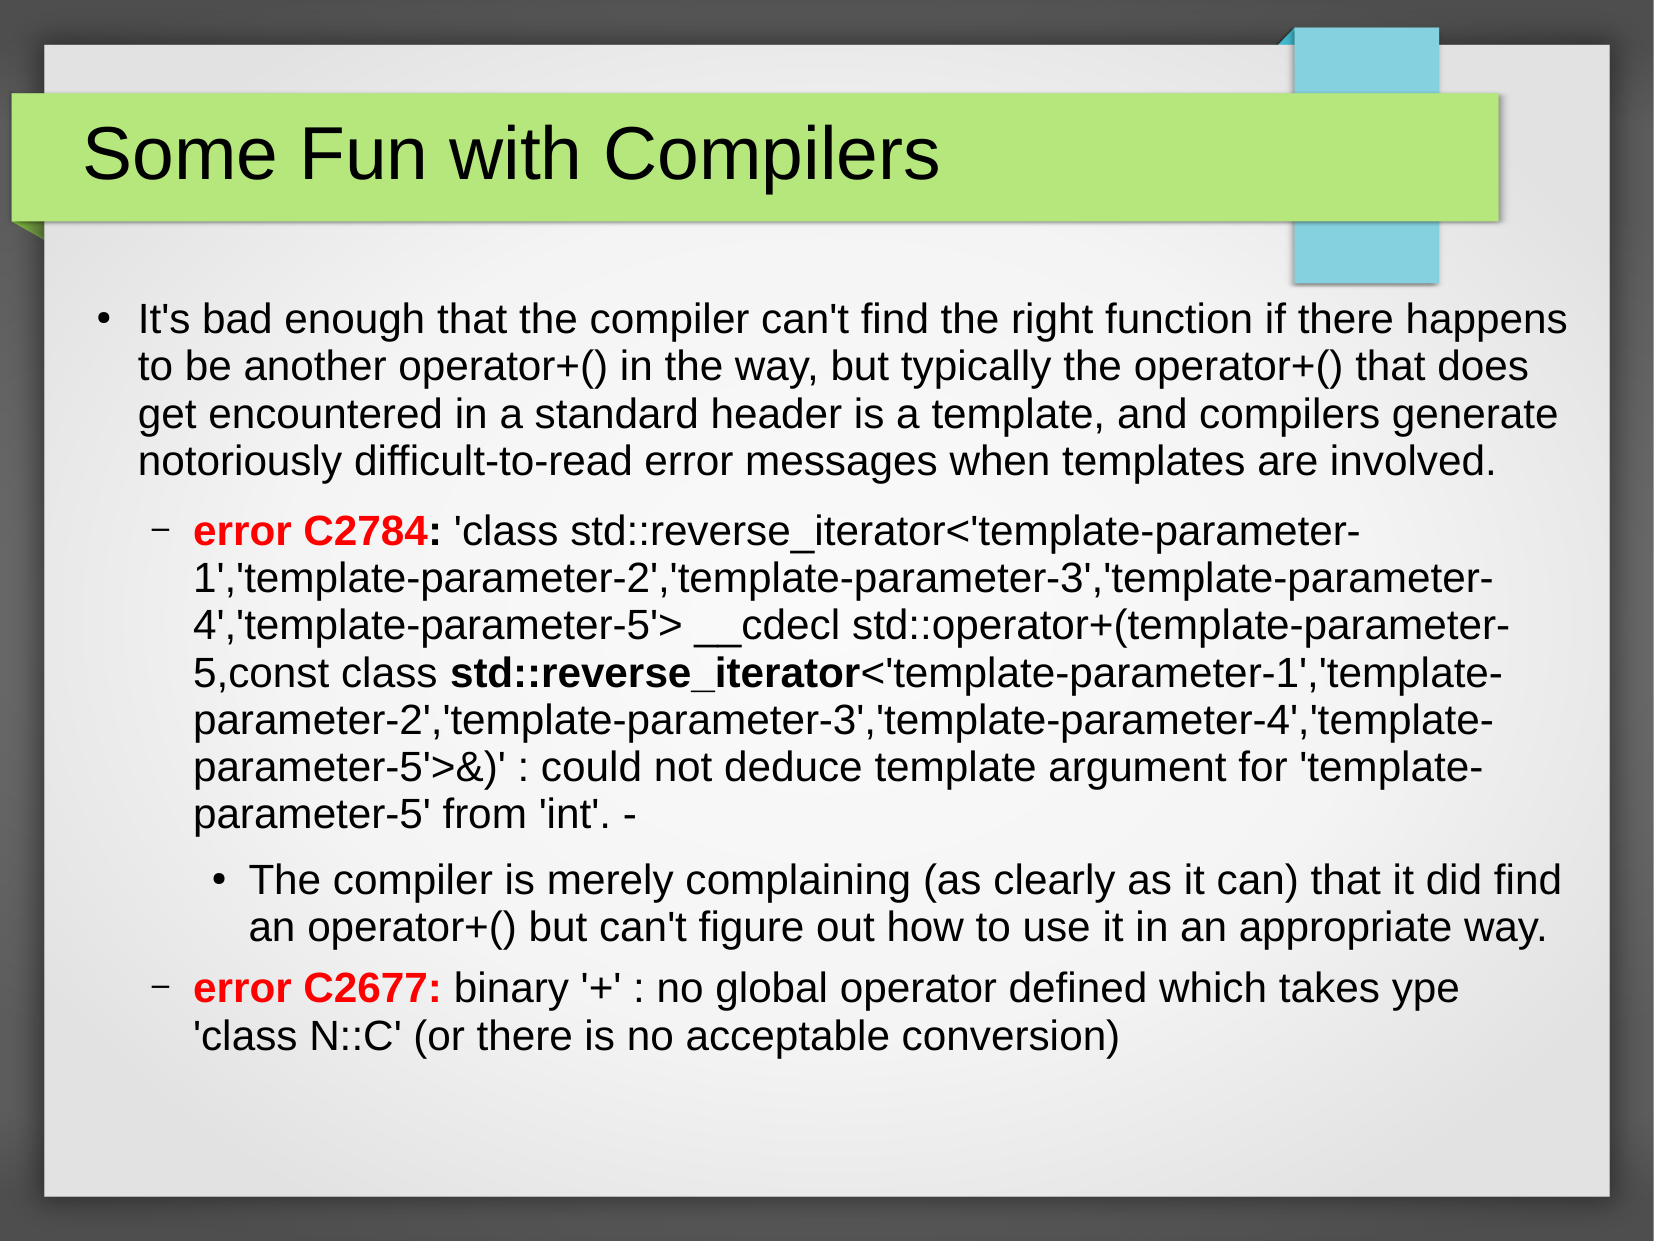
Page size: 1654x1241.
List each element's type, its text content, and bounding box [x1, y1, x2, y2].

list It's bad enough that the compiler can't find the right function if there happens to be another operator+() in the way, but typically the operator+() that does get encountered in a standard header is a template, and compilers generate notoriously difficult-to-read error messages when templates are involved. error C2784: 'class std::reverse_iterator<'template-parameter-1','template-parameter-2','template-parameter-3','template-parameter-4','template-parameter-5'> __cdecl std::operator+(template-parameter-5,const class std::reverse_iterator<'template-parameter-1','template-parameter-2','template-parameter-3','template-parameter-4','template-parameter-5'>&)' : could not deduce template argument for 'template-parameter-5' from 'int'. - The compiler is merely complaining (as clearly as it can) that it did find an operator+() but can't figure out how to use it in an appropriate way. error C2677: binary '+' : no global operator defined which takes ype 'class N::C' (or there is no acceptable conversion) [82, 295, 1571, 1130]
title Some Fun with Compilers [82, 94, 1264, 213]
picture [0, 0, 1654, 1241]
